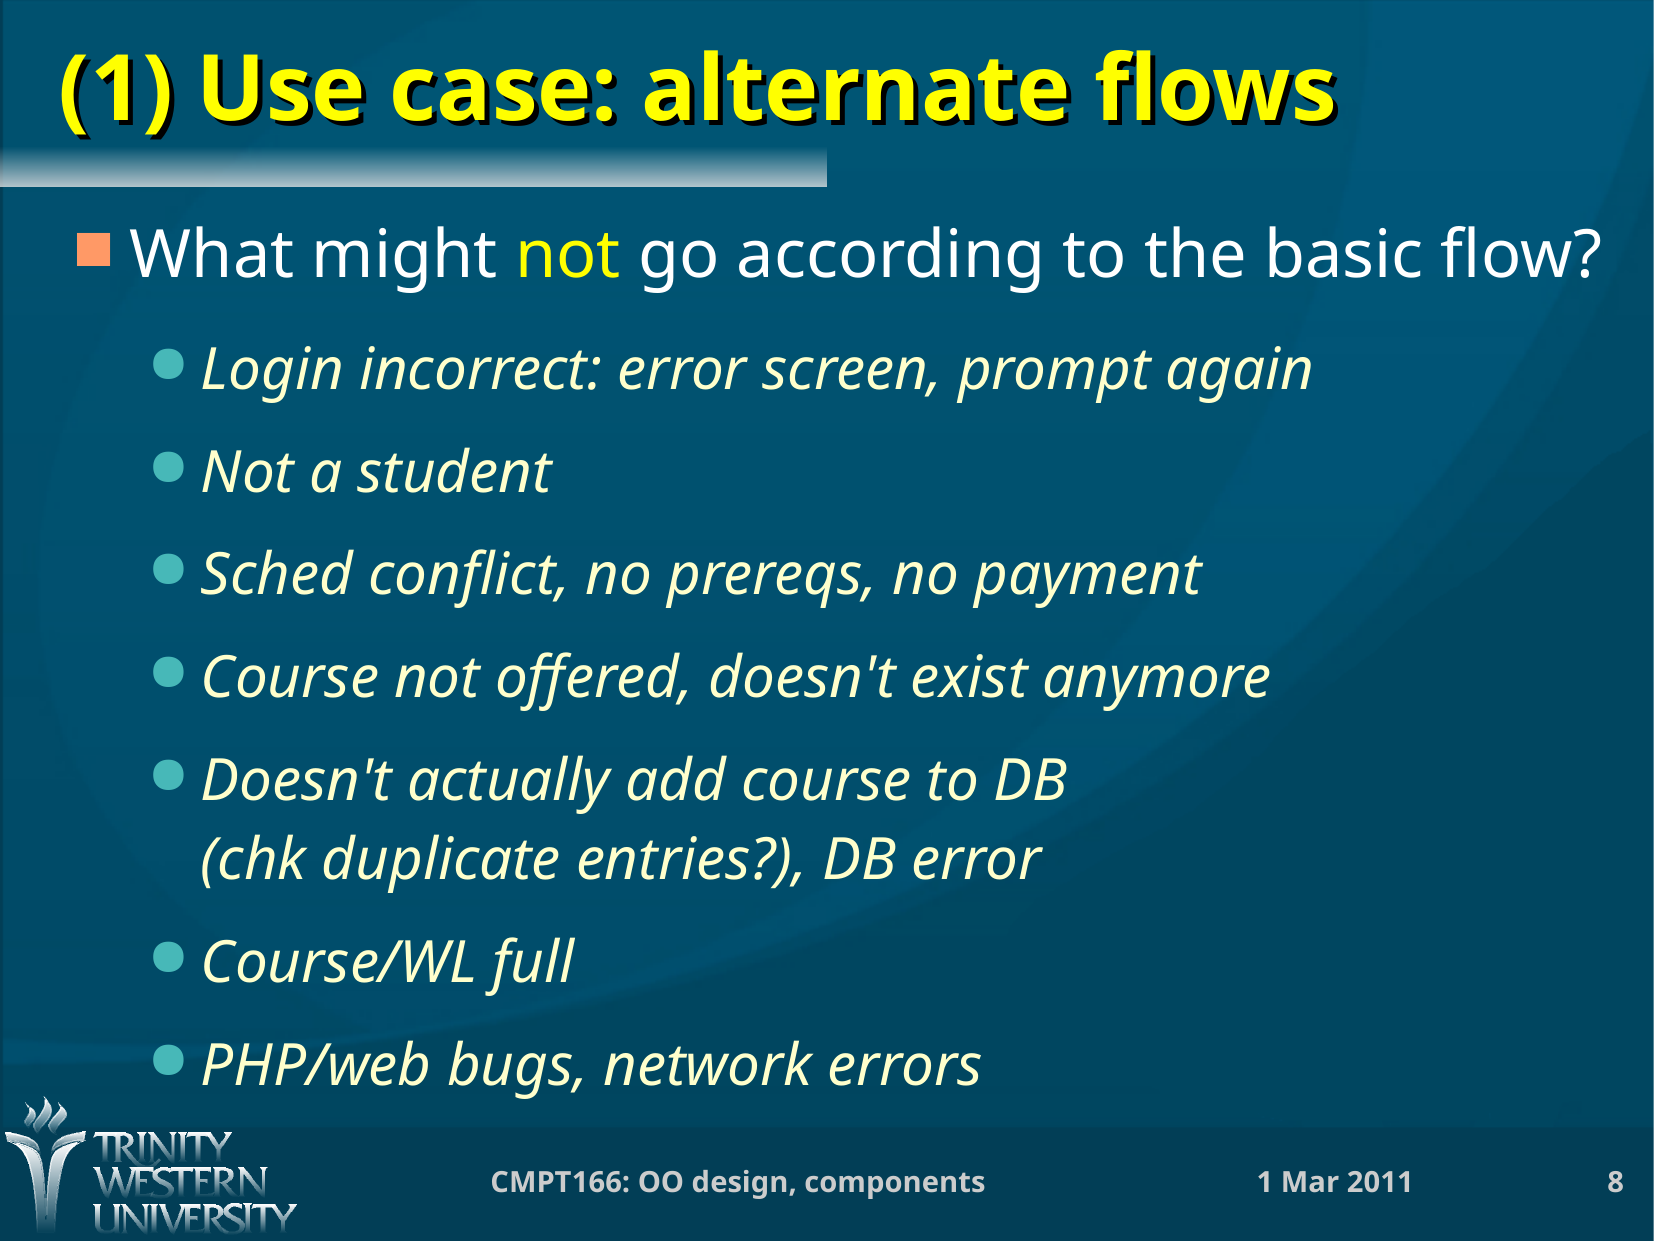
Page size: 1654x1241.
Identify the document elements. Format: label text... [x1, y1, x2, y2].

picture [38, 1227, 54, 1232]
list What might not go according to the basic flow? Login incorrect: error screen, prompt again Not a student Sched conflict, no prereqs, no payment Course not offered, doesn't exist anymore Doesn't actually add course to DB (chk duplicate entries?), DB error Course/WL full PHP/web bugs, network errors [59, 206, 1625, 1076]
title (1) Use case: alternate flows [59, 19, 1595, 148]
list Name: … Description: … Interface to (component): ... Interface to (component): ... [0, 154, 827, 158]
